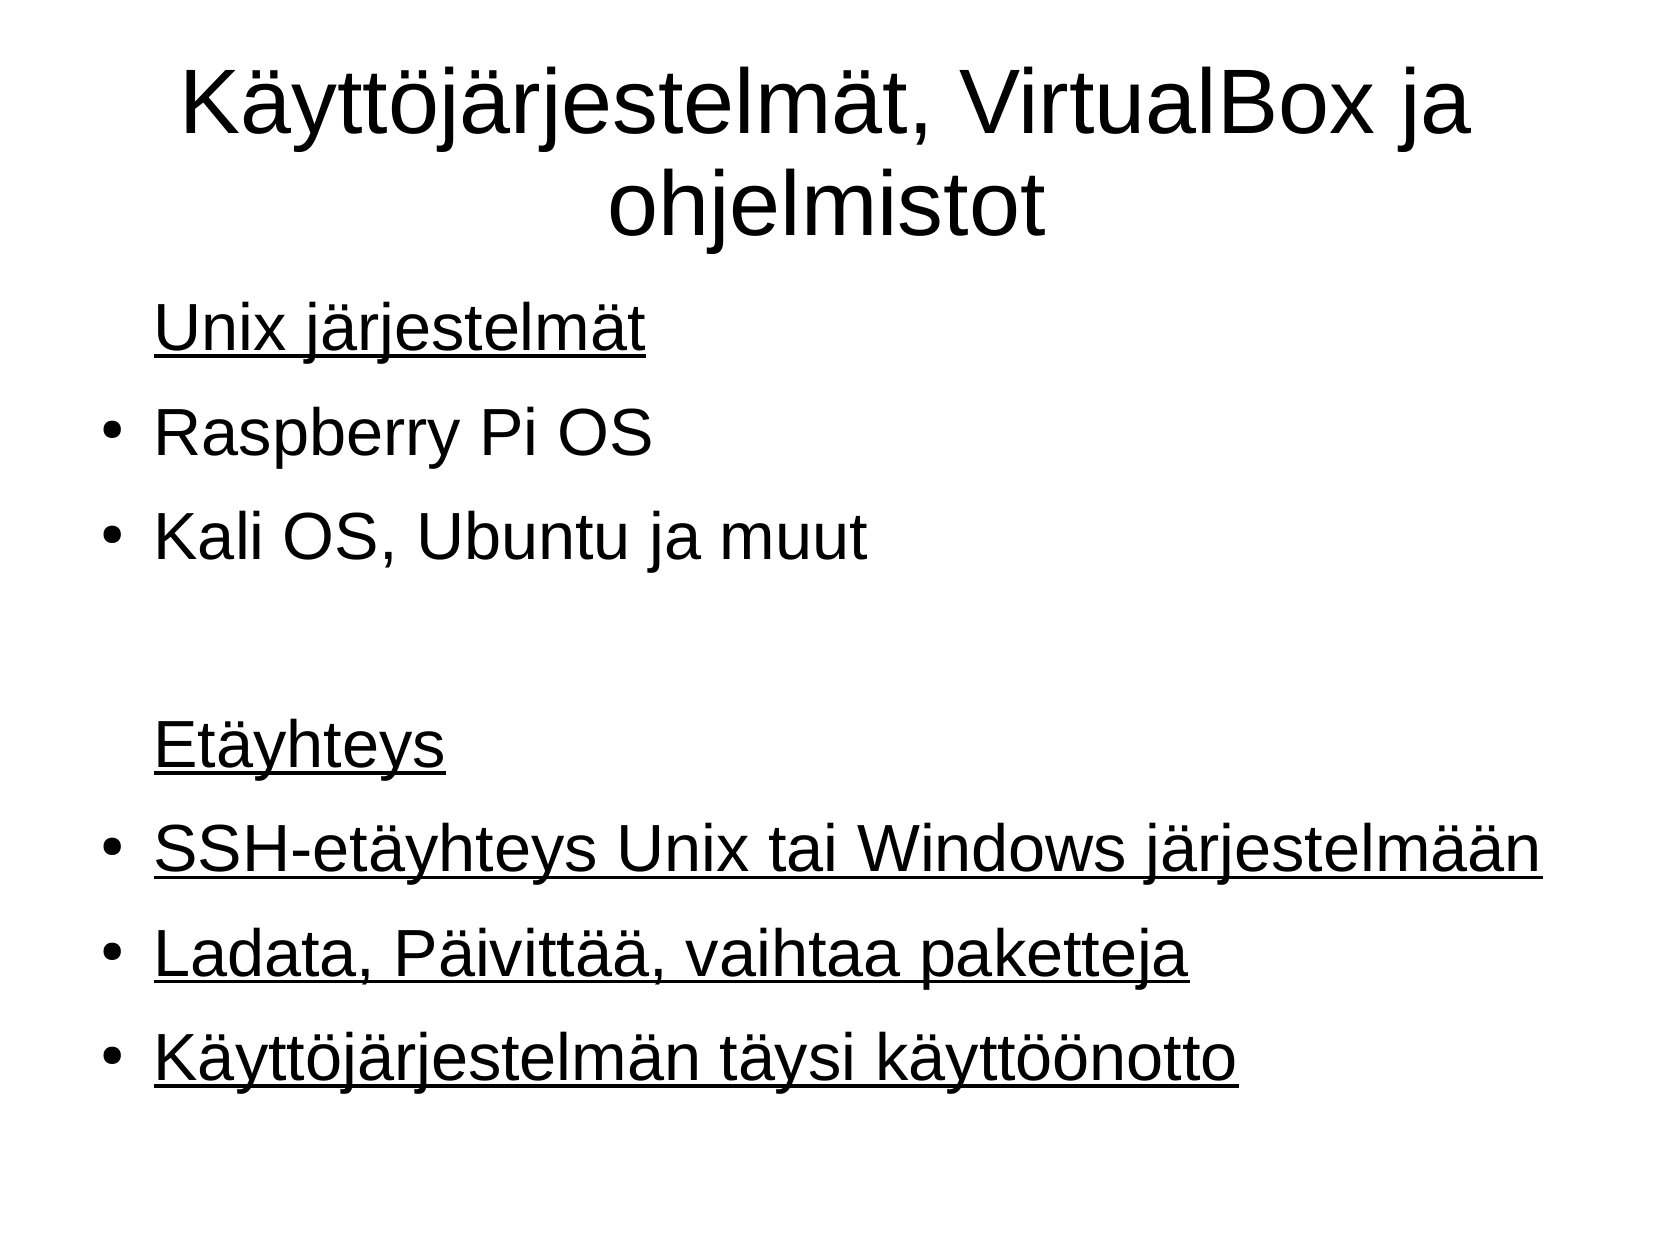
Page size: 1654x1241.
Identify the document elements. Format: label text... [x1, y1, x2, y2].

list Unix järjestelmät Raspberry Pi OS Kali OS, Ubuntu ja muut Etäyhteys SSH-etäyhteys Unix tai Windows järjestelmään Ladata, Päivittää, vaihtaa paketteja Käyttöjärjestelmän täysi käyttöönotto [82, 290, 1571, 1195]
title Käyttöjärjestelmät, VirtualBox ja ohjelmistot [82, 49, 1571, 257]
